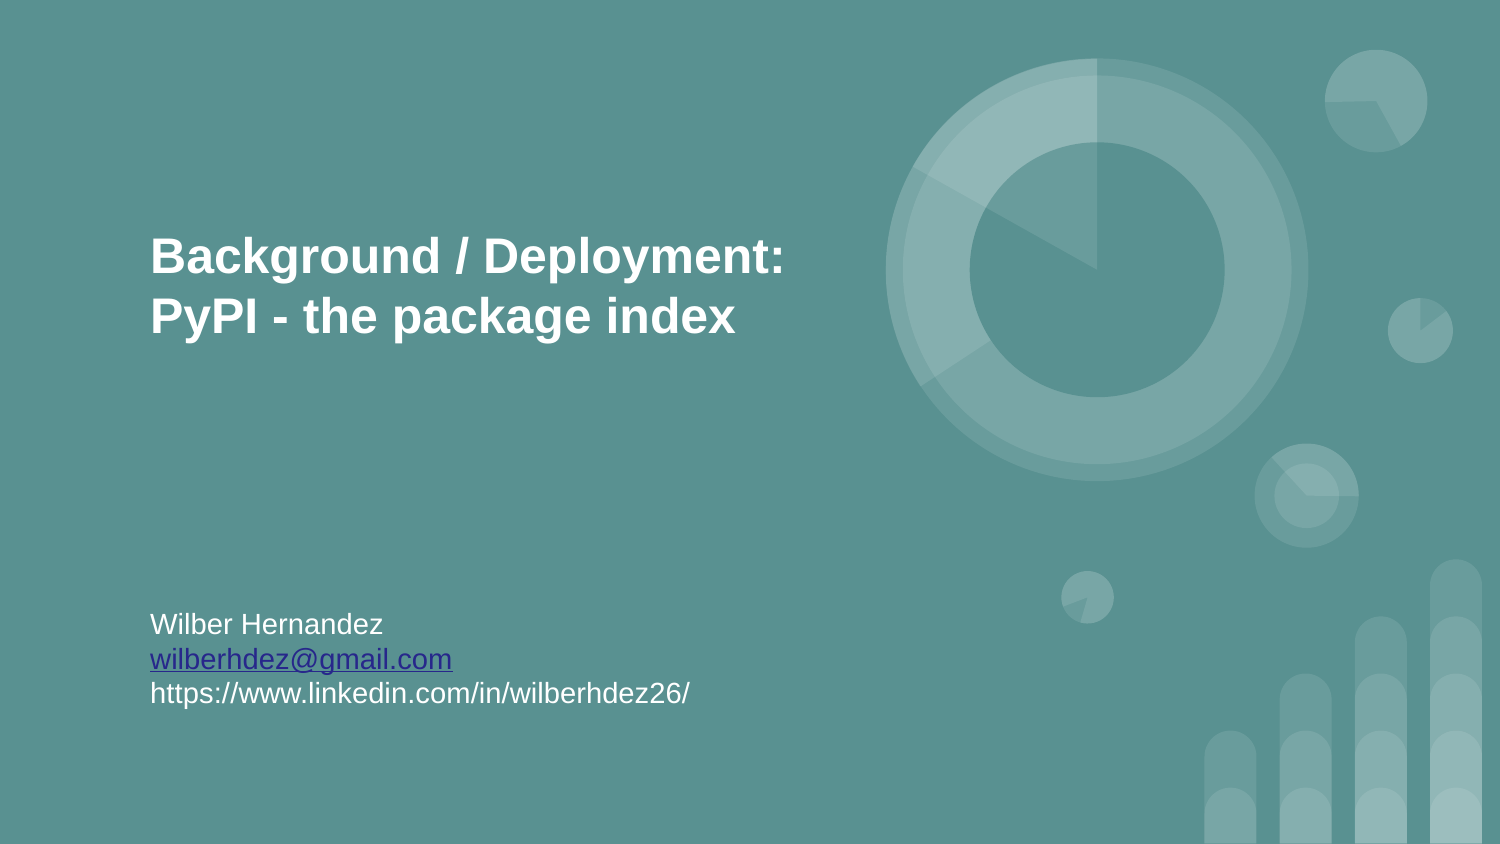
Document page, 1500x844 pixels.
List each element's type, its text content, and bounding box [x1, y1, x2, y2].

title Background / Deployment: PyPI - the package index [135, 129, 834, 437]
subtitle Wilber Hernandez wilberhdez@gmail.com https://www.linkedin.com/in/wilberhdez26/ [135, 589, 834, 704]
